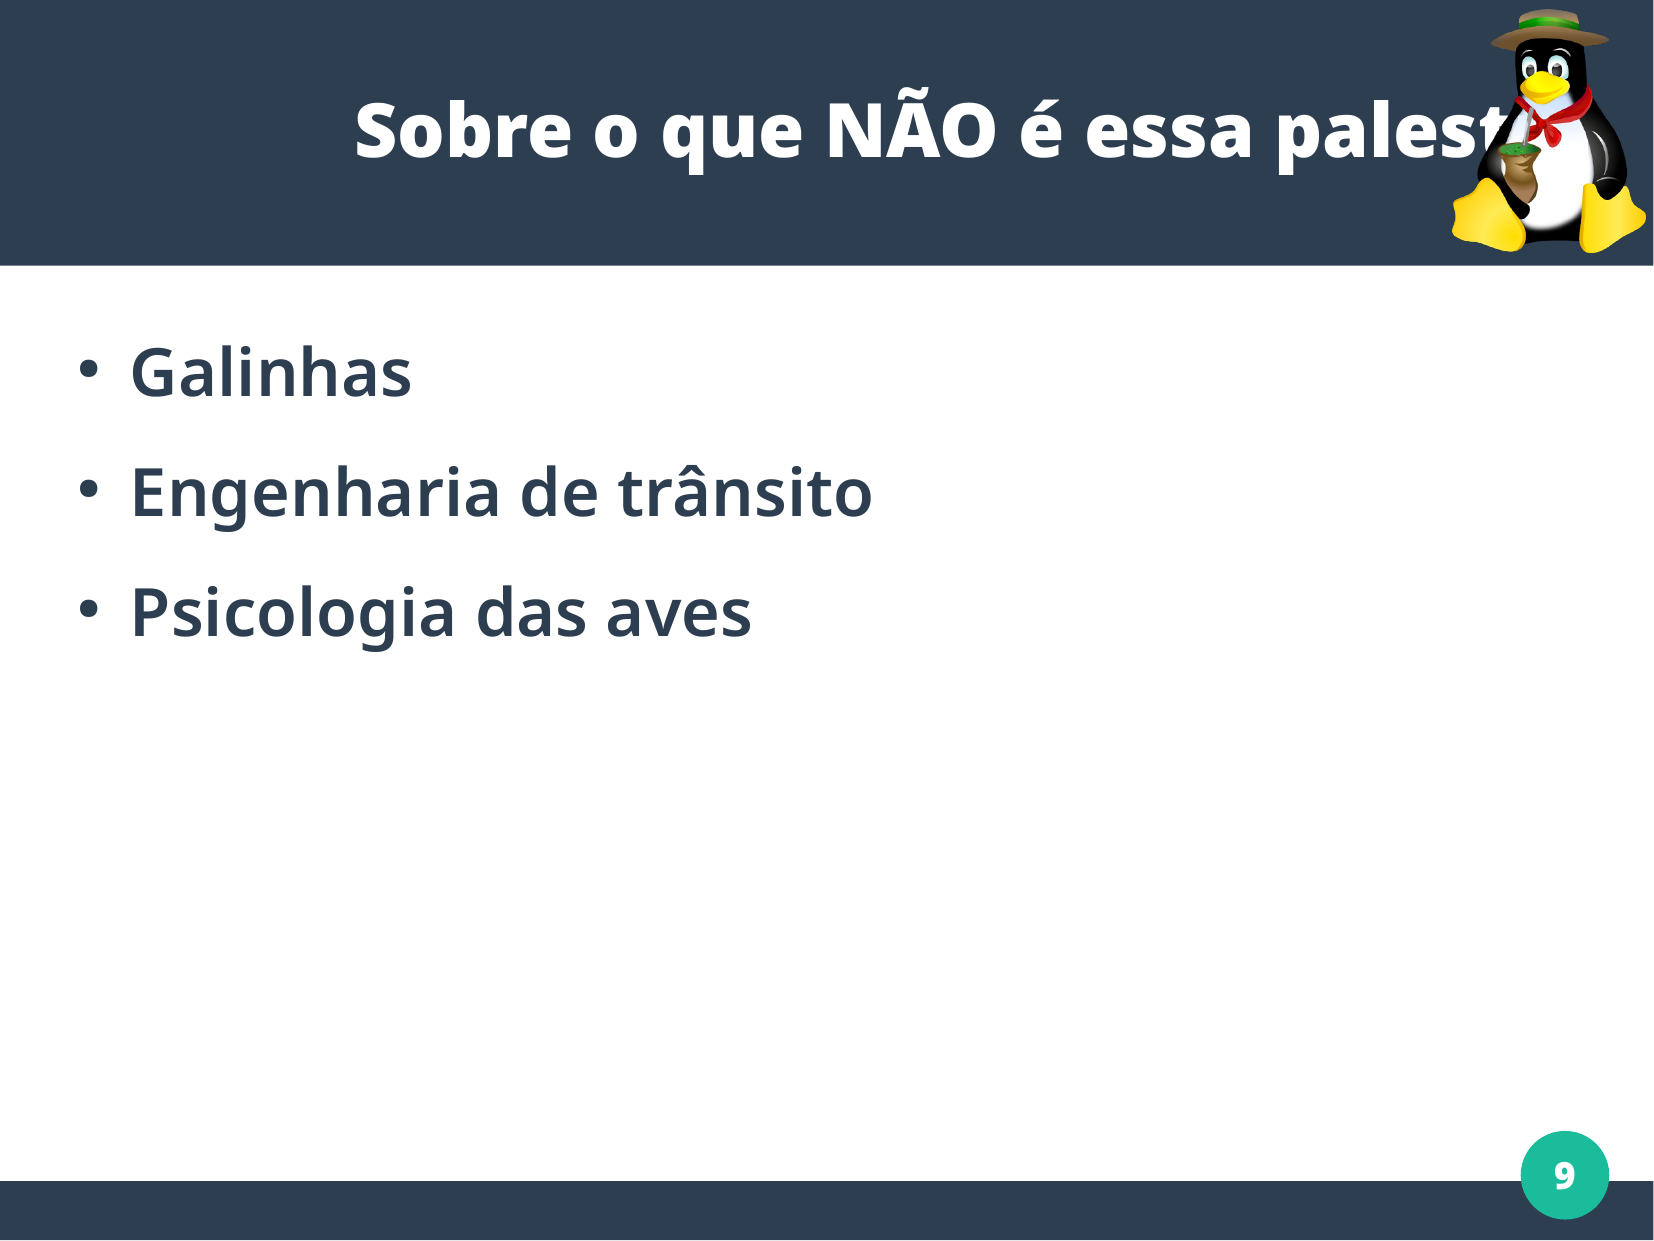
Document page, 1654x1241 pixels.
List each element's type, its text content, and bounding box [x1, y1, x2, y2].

list Galinhas Engenharia de trânsito Psicologia das aves [59, 324, 1595, 1152]
title Sobre o que NÃO é essa palestra [59, 49, 1452, 207]
picture [1452, 9, 1646, 253]
